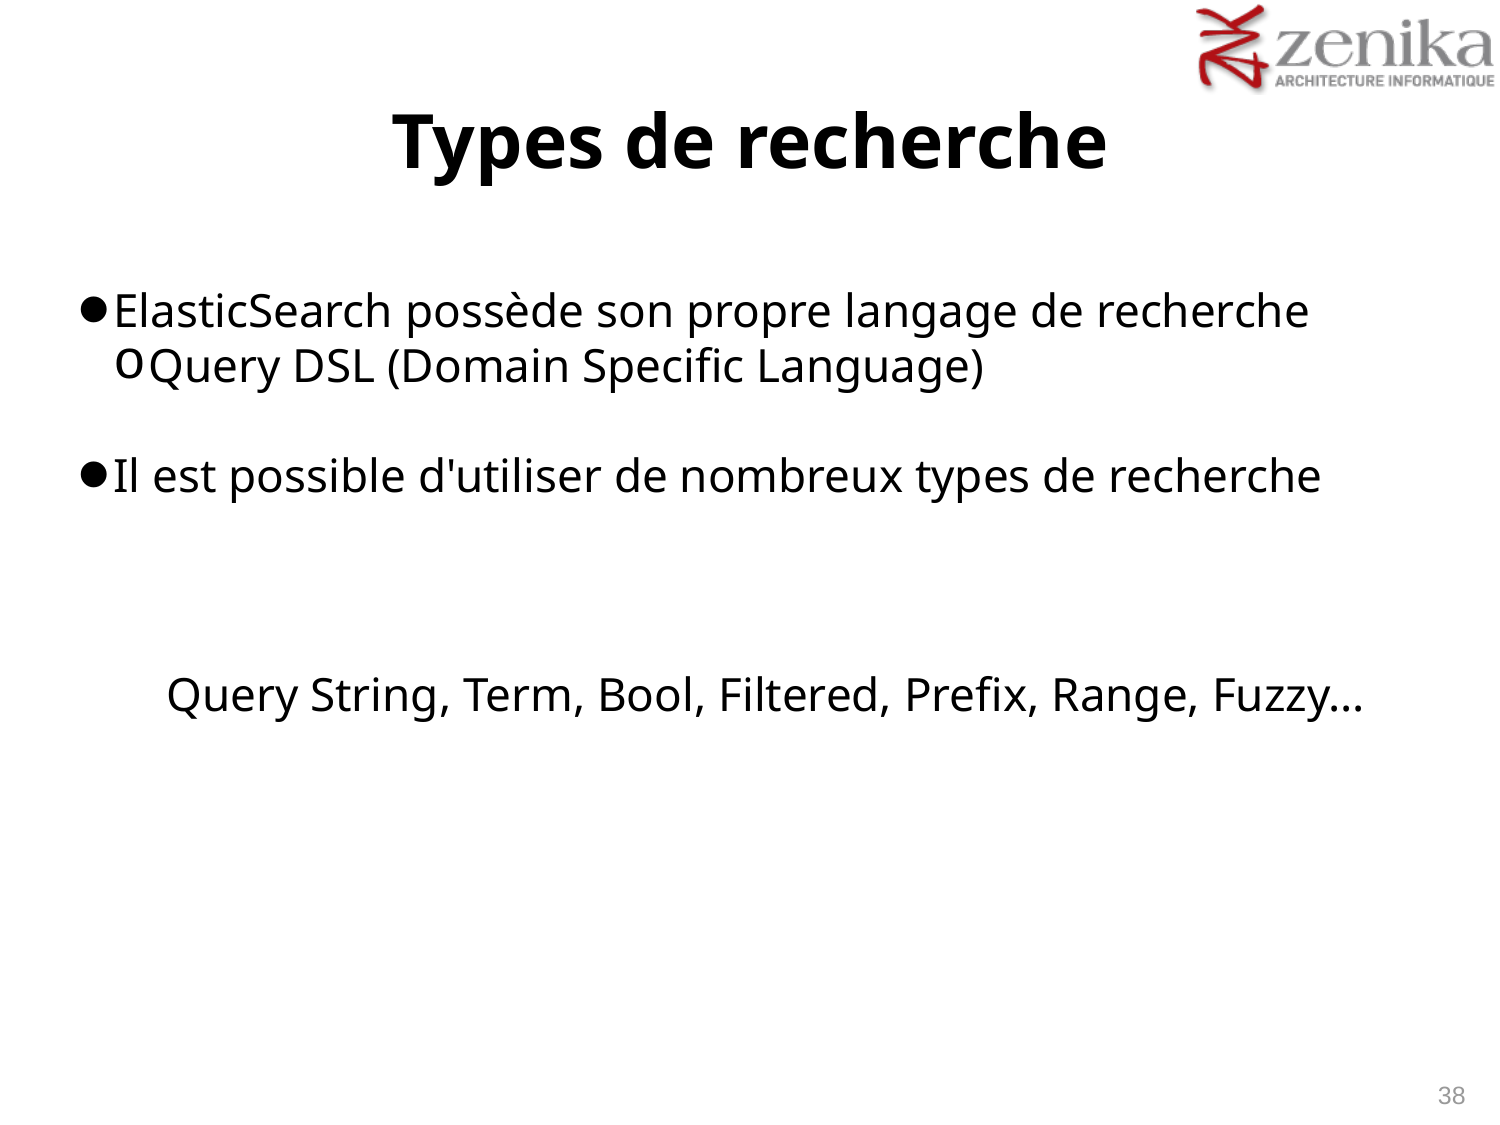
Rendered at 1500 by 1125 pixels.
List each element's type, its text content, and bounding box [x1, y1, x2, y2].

text_box ElasticSearch possède son propre langage de recherche Query DSL (Domain Specific Language) Il est possible d'utiliser de nombreux types de recherche Query String, Term, Bool, Filtered, Prefix, Range, Fuzzy... [63, 238, 1470, 1042]
picture [1190, 0, 1500, 95]
text_box Types de recherche [75, 29, 1425, 238]
